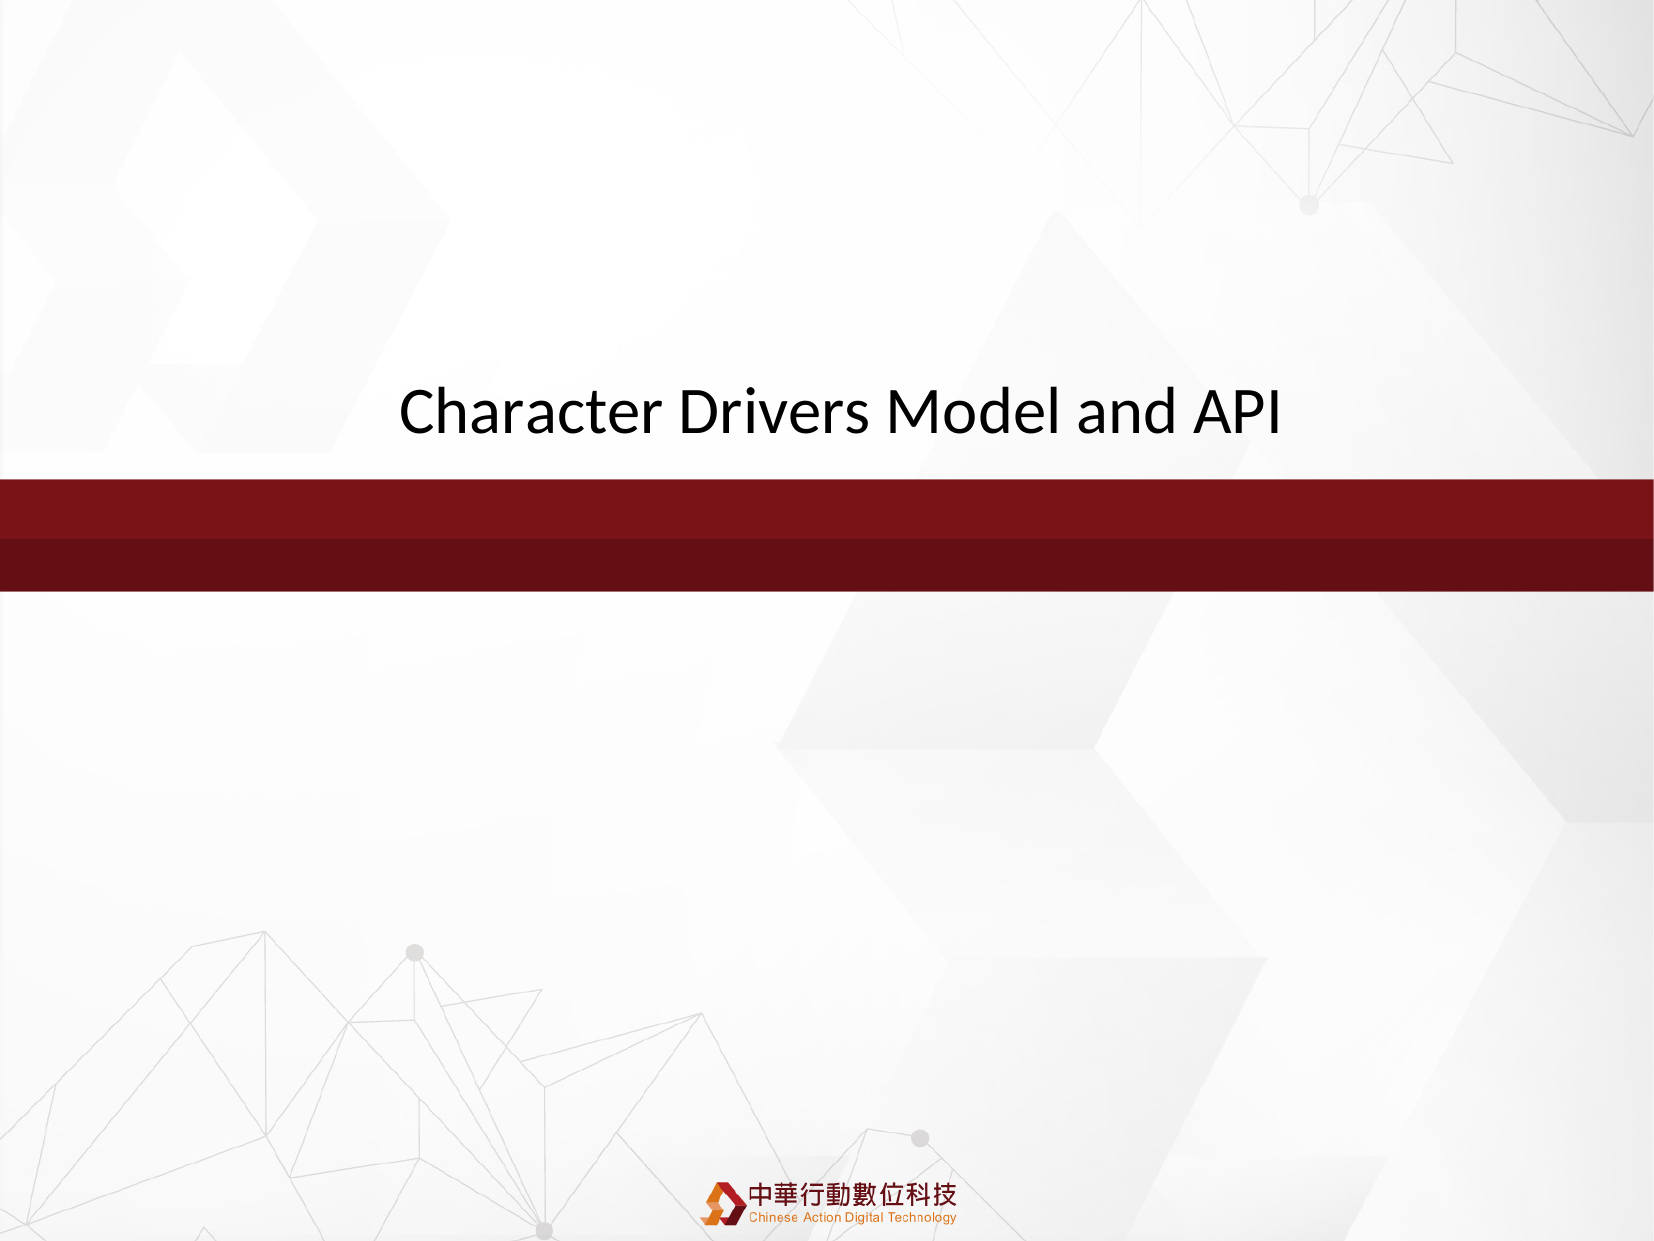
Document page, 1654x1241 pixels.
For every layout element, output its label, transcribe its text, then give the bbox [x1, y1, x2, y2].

title Character Drivers Model and API [97, 313, 1586, 521]
picture [0, 0, 1654, 1241]
